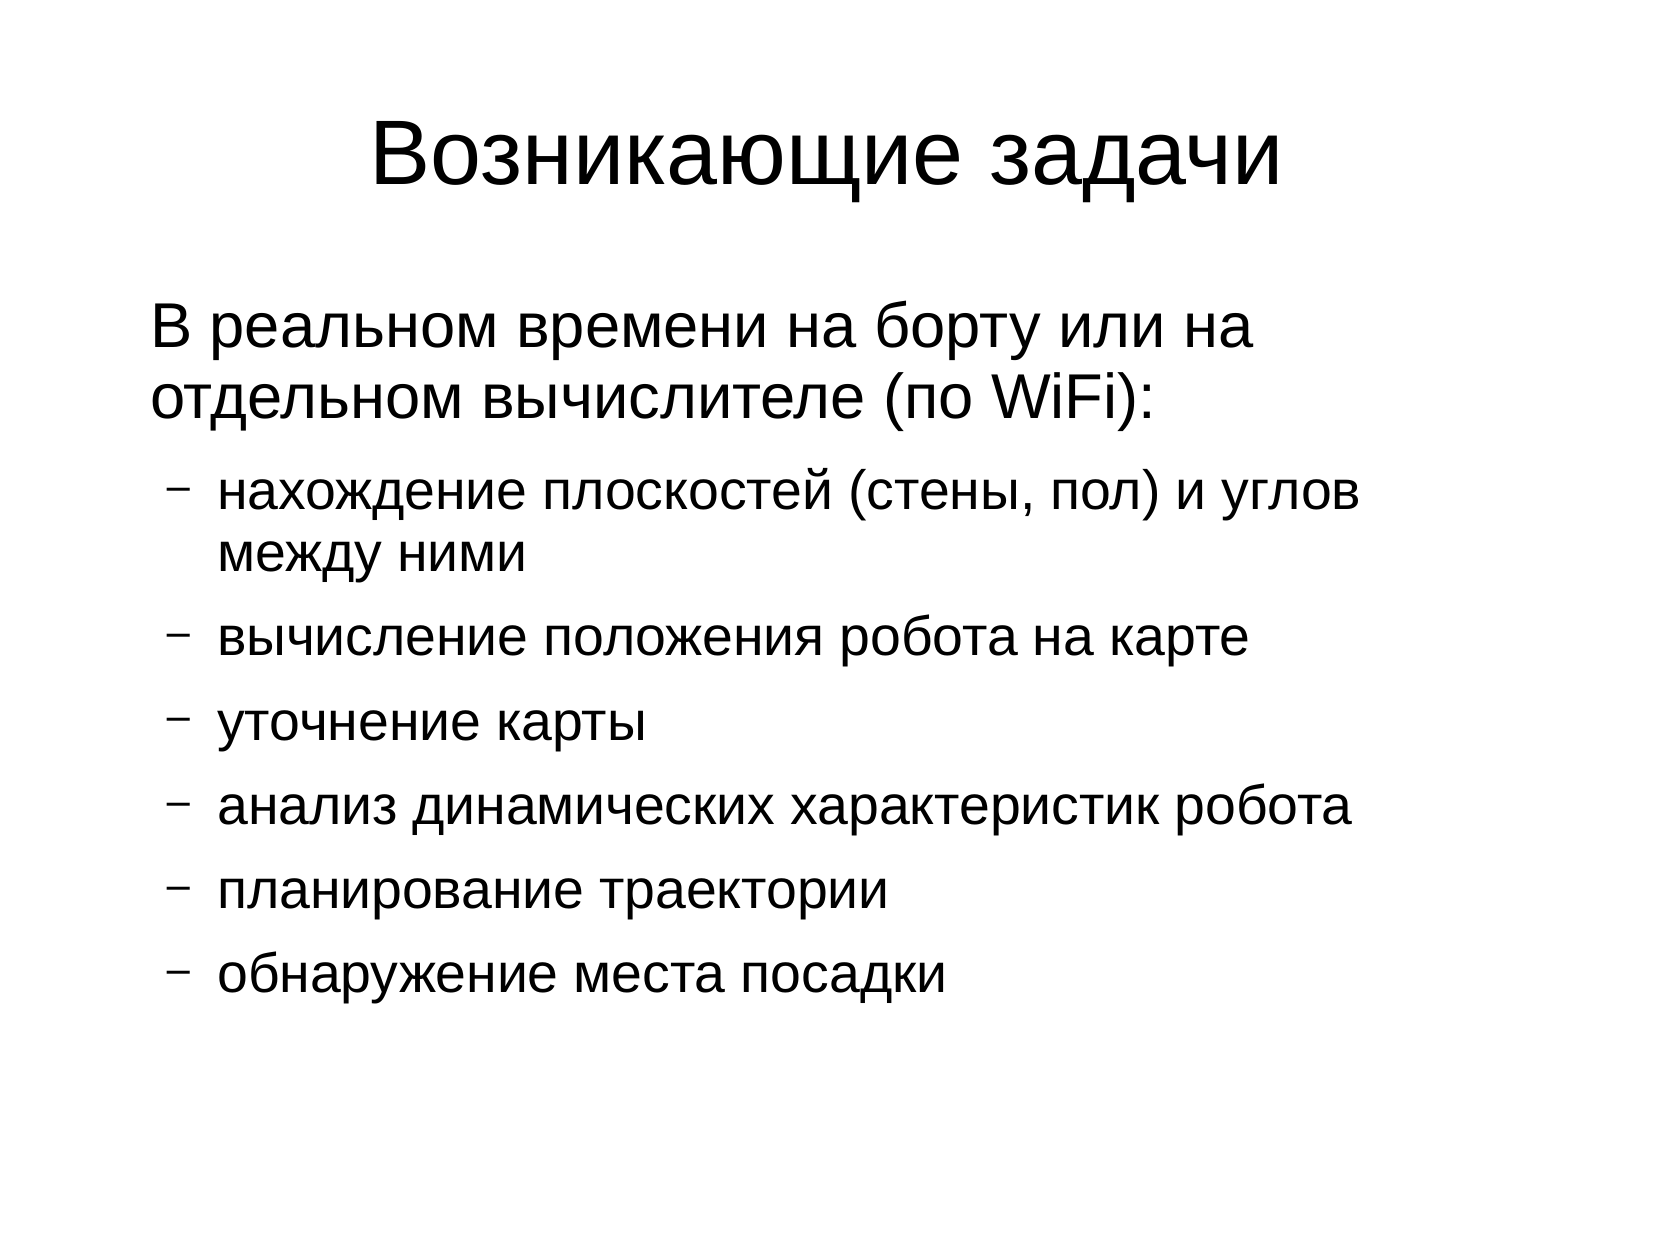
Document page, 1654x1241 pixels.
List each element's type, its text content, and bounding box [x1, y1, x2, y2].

title Возникающие задачи [82, 49, 1571, 257]
list В реальном времени на борту или на отдельном вычислителе (по WiFi): нахождение плоскостей (стены, пол) и углов между ними вычисление положения робота на карте уточнение карты анализ динамических характеристик робота планирование траектории обнаружение места посадки [82, 290, 1538, 1010]
